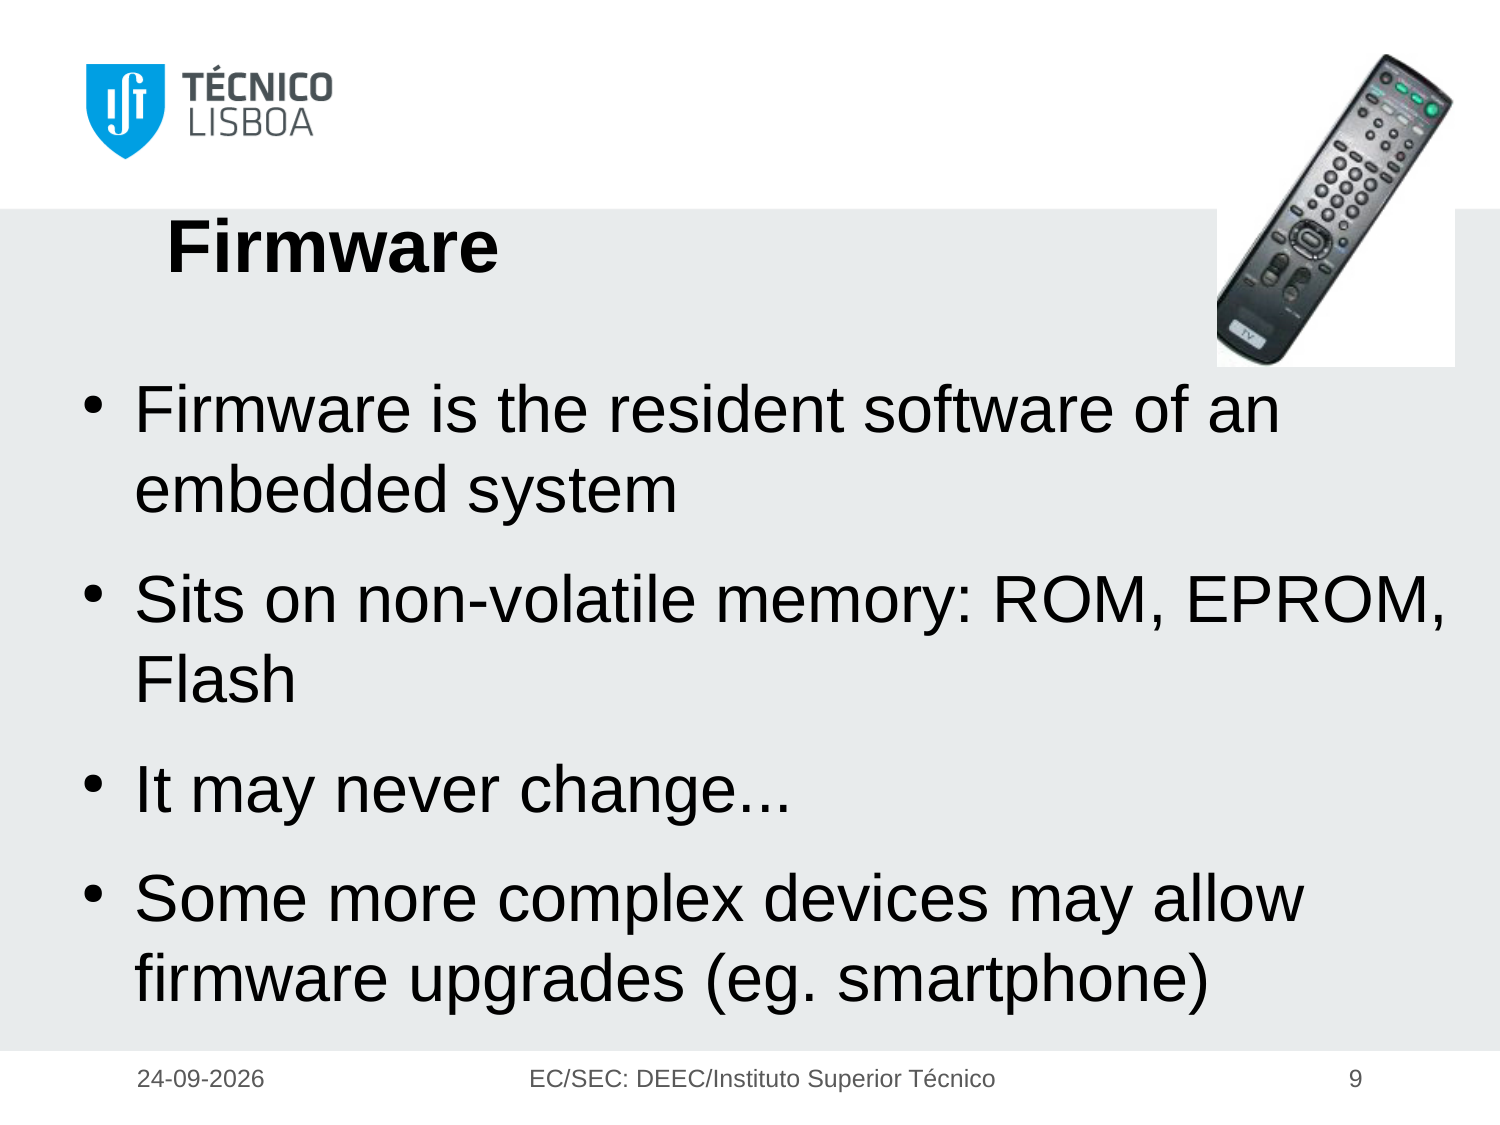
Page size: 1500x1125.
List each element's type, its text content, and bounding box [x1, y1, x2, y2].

picture [0, 0, 1500, 1125]
slide_number <number> [1077, 1052, 1378, 1103]
list Firmware is the resident software of an embedded system Sits on non-volatile memory: ROM, EPROM, Flash It may never change... Some more complex devices may allow firmware upgrades (eg. smartphone) [63, 366, 1477, 1028]
slide_number 29-09-2020 [121, 1052, 425, 1103]
title Firmware [151, 171, 1217, 314]
footer EC/SEC: DEEC/Instituto Superior Técnico [512, 1052, 1021, 1103]
